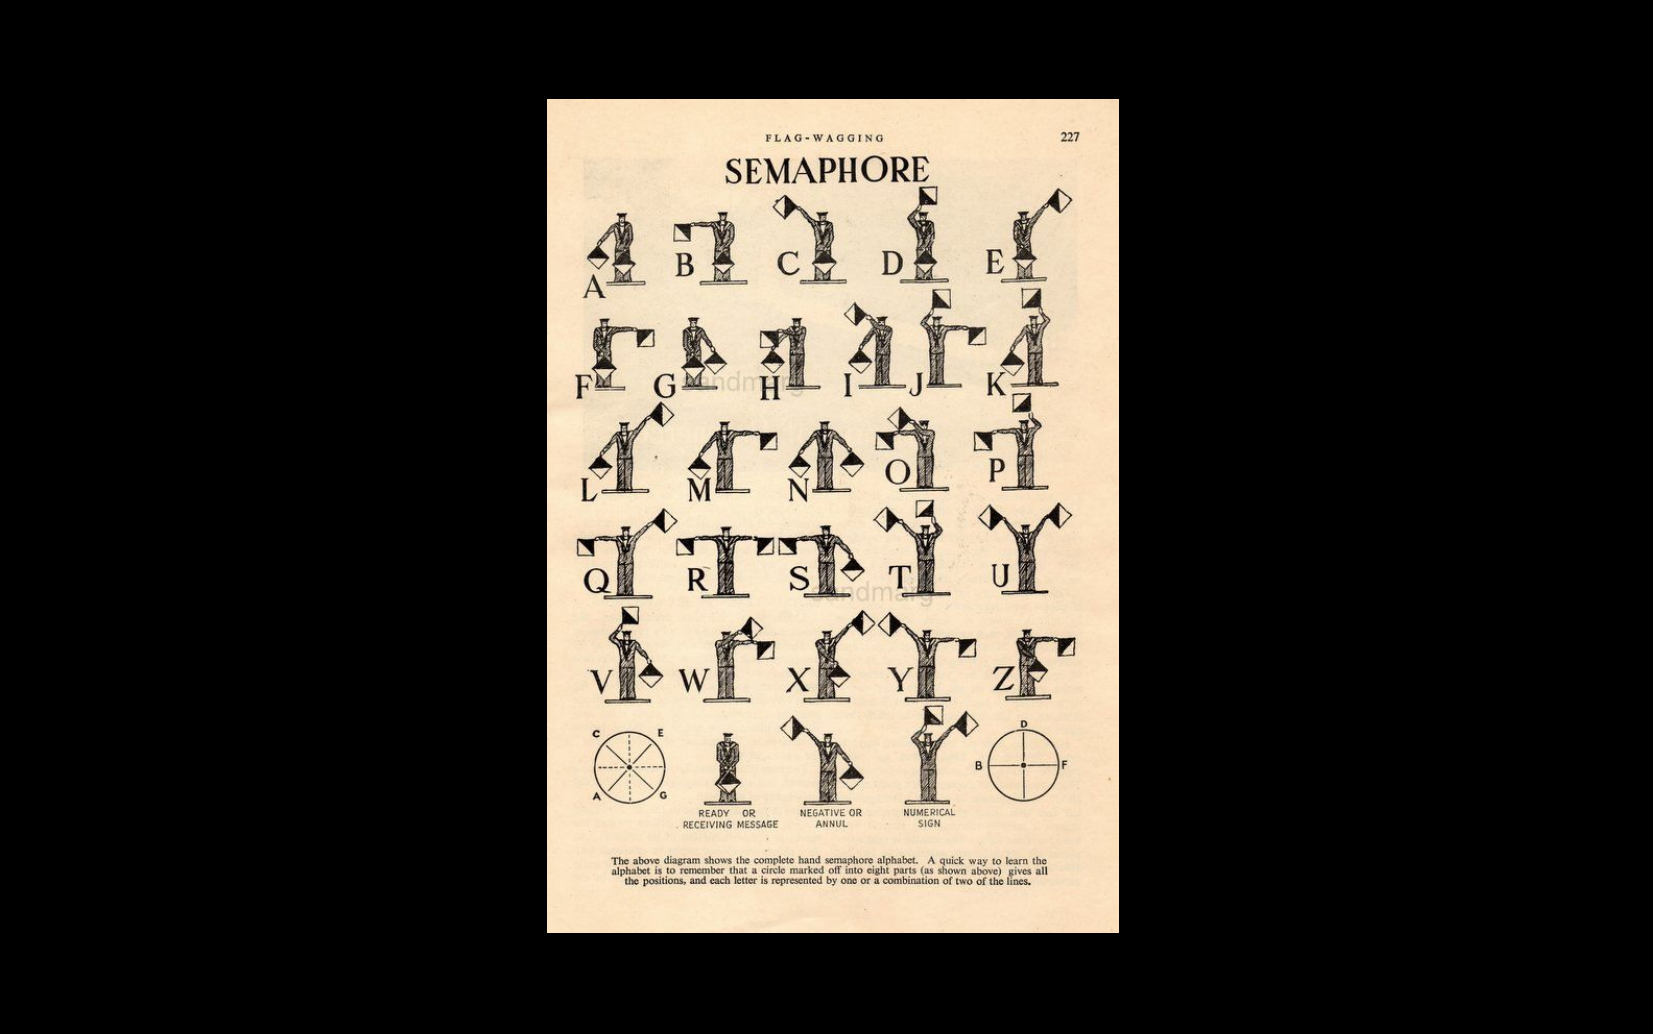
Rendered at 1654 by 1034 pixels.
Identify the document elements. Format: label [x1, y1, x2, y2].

picture [547, 99, 1119, 933]
